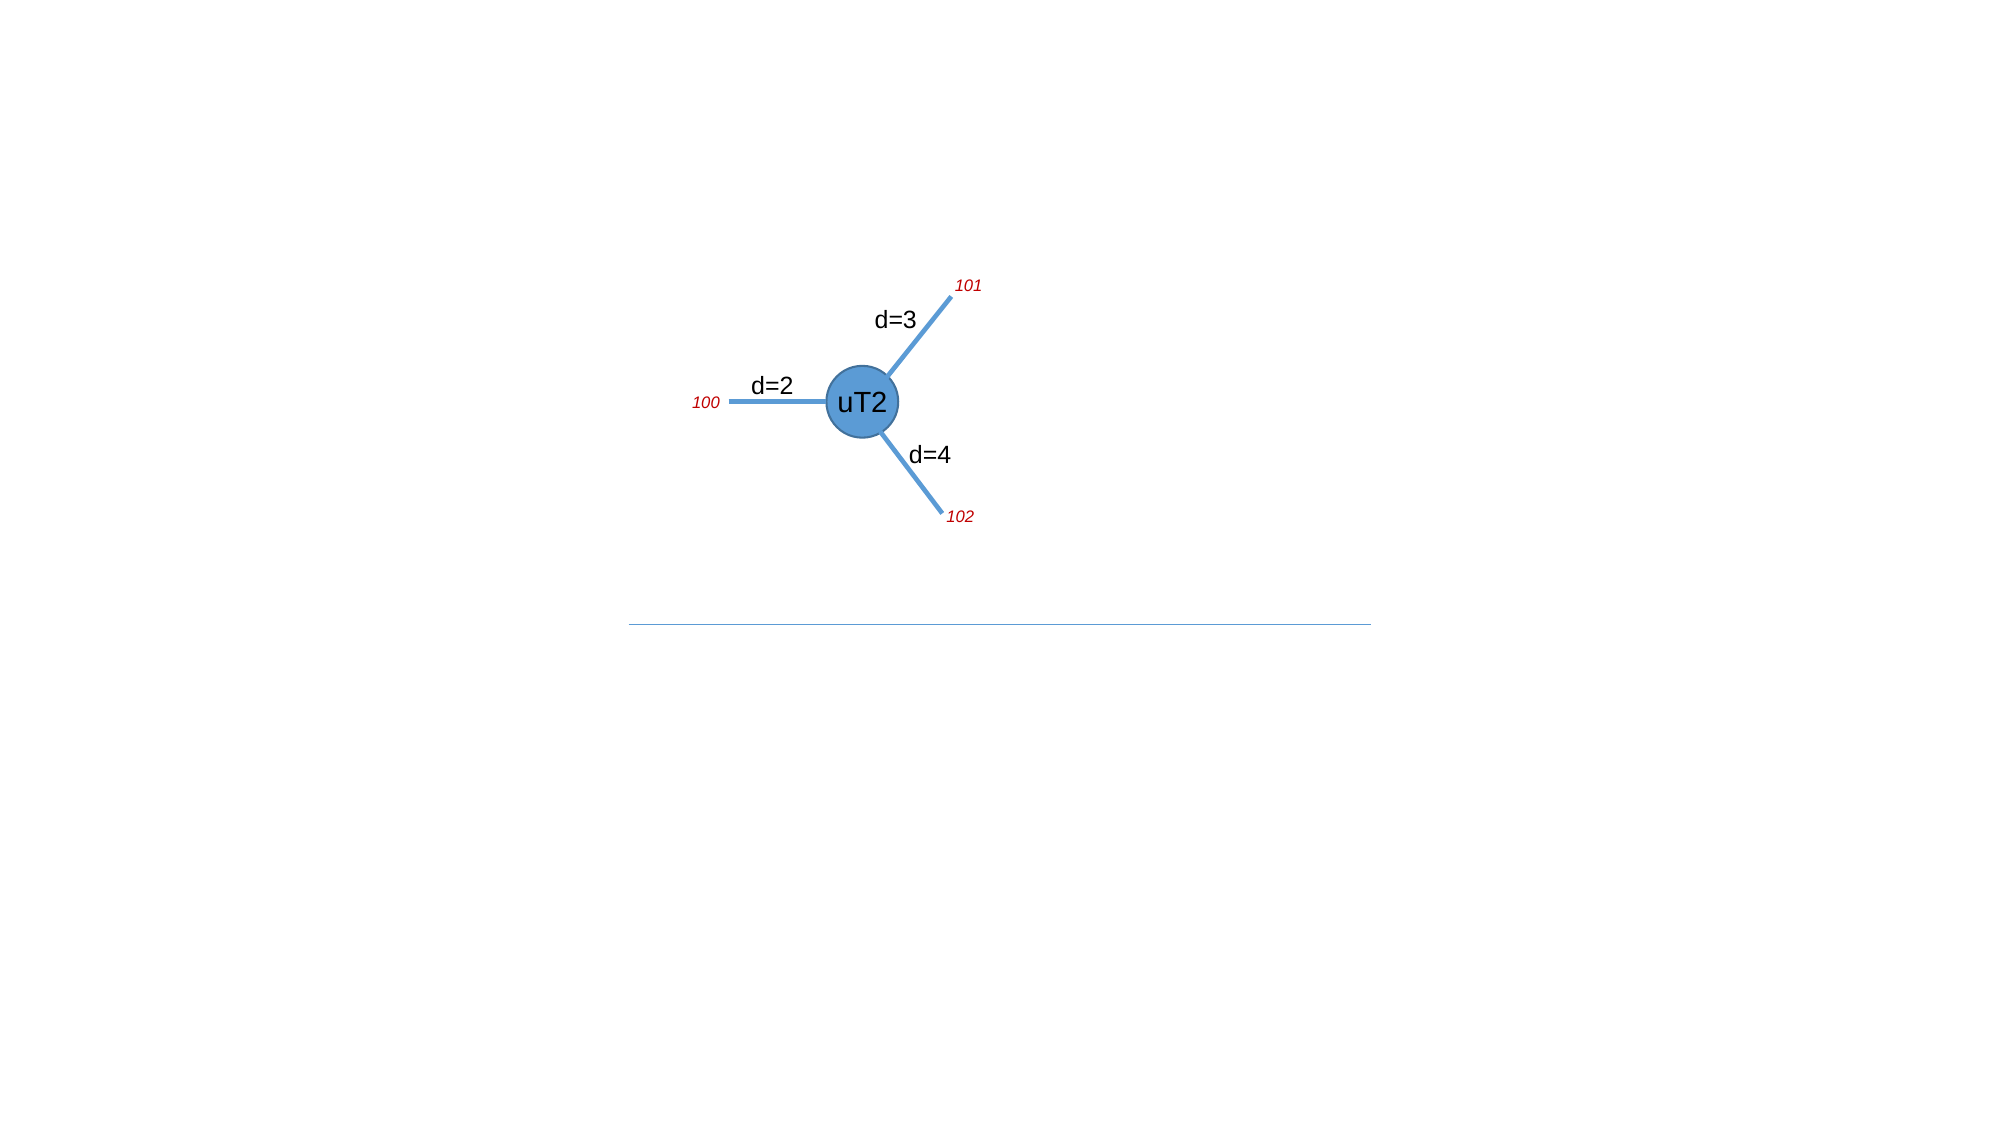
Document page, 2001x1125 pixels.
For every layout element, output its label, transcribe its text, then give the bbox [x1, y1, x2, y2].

text_box uT2 [829, 375, 896, 426]
text_box d=2 [743, 362, 866, 407]
text_box d=3 [867, 296, 989, 342]
text_box d=4 [901, 431, 1024, 477]
text_box 102 [938, 498, 1061, 534]
text_box [835, 426, 889, 438]
text_box [866, 366, 886, 375]
text_box 100 [684, 384, 807, 420]
text_box 101 [947, 267, 1070, 303]
